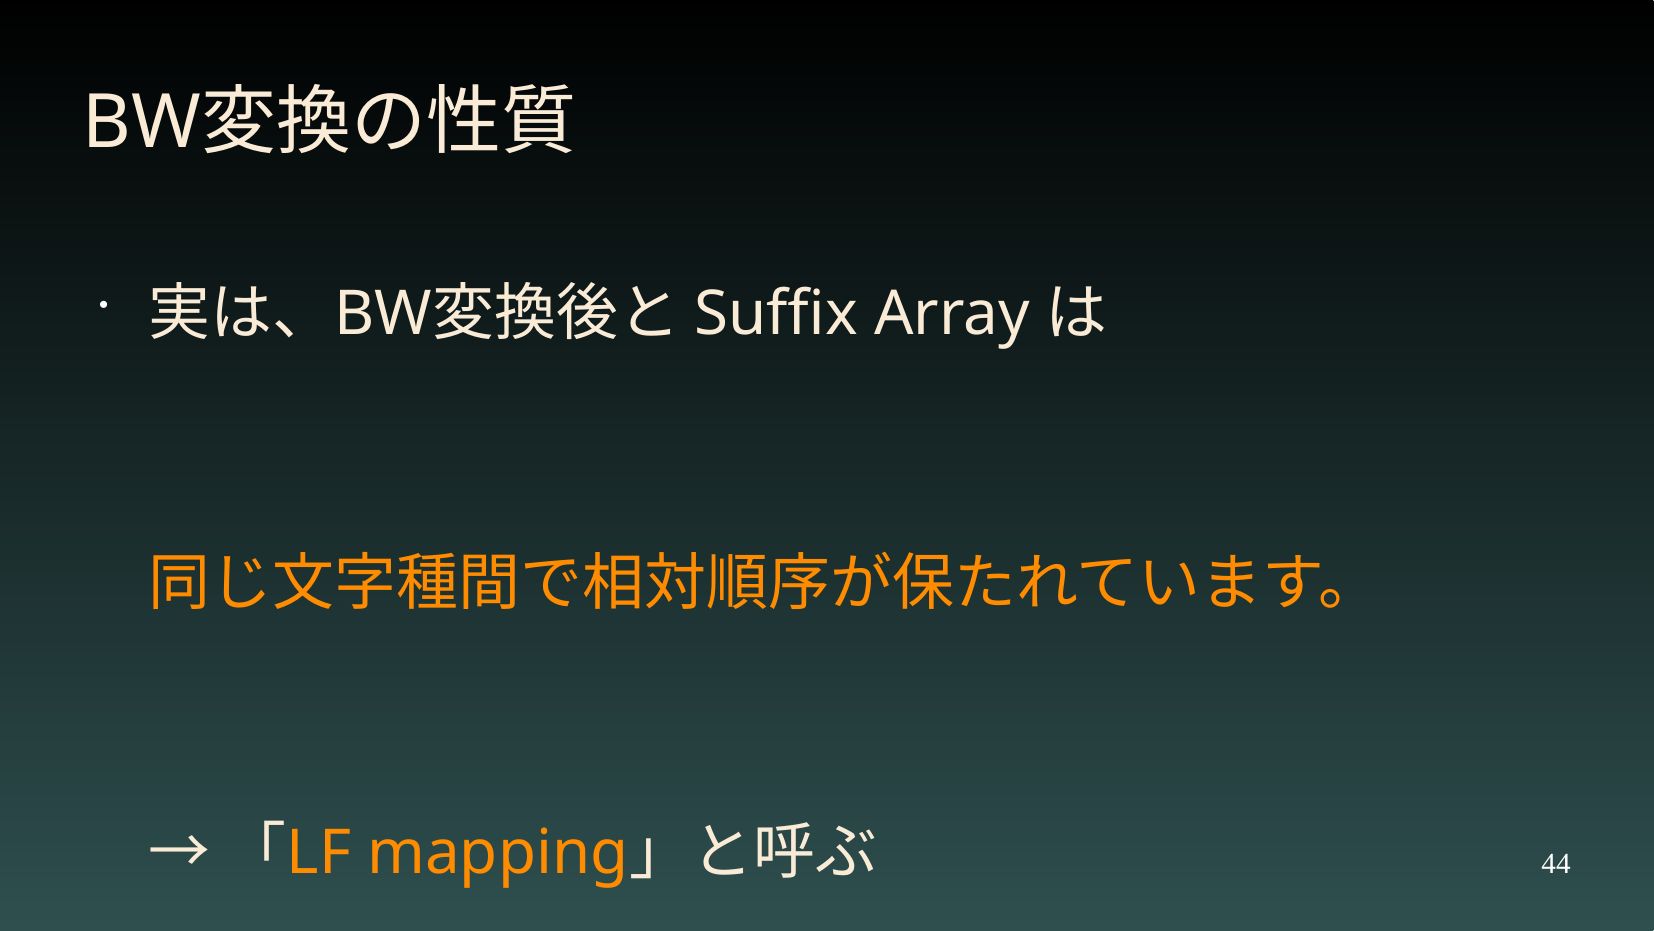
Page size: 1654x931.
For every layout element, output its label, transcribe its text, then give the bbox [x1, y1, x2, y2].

list 実は、BW変換後と Suffix Array は 同じ文字種間で相対順序が保たれています。 → 「LF mapping」と呼ぶ [82, 217, 1571, 898]
title BW変換の性質 [82, 37, 969, 193]
